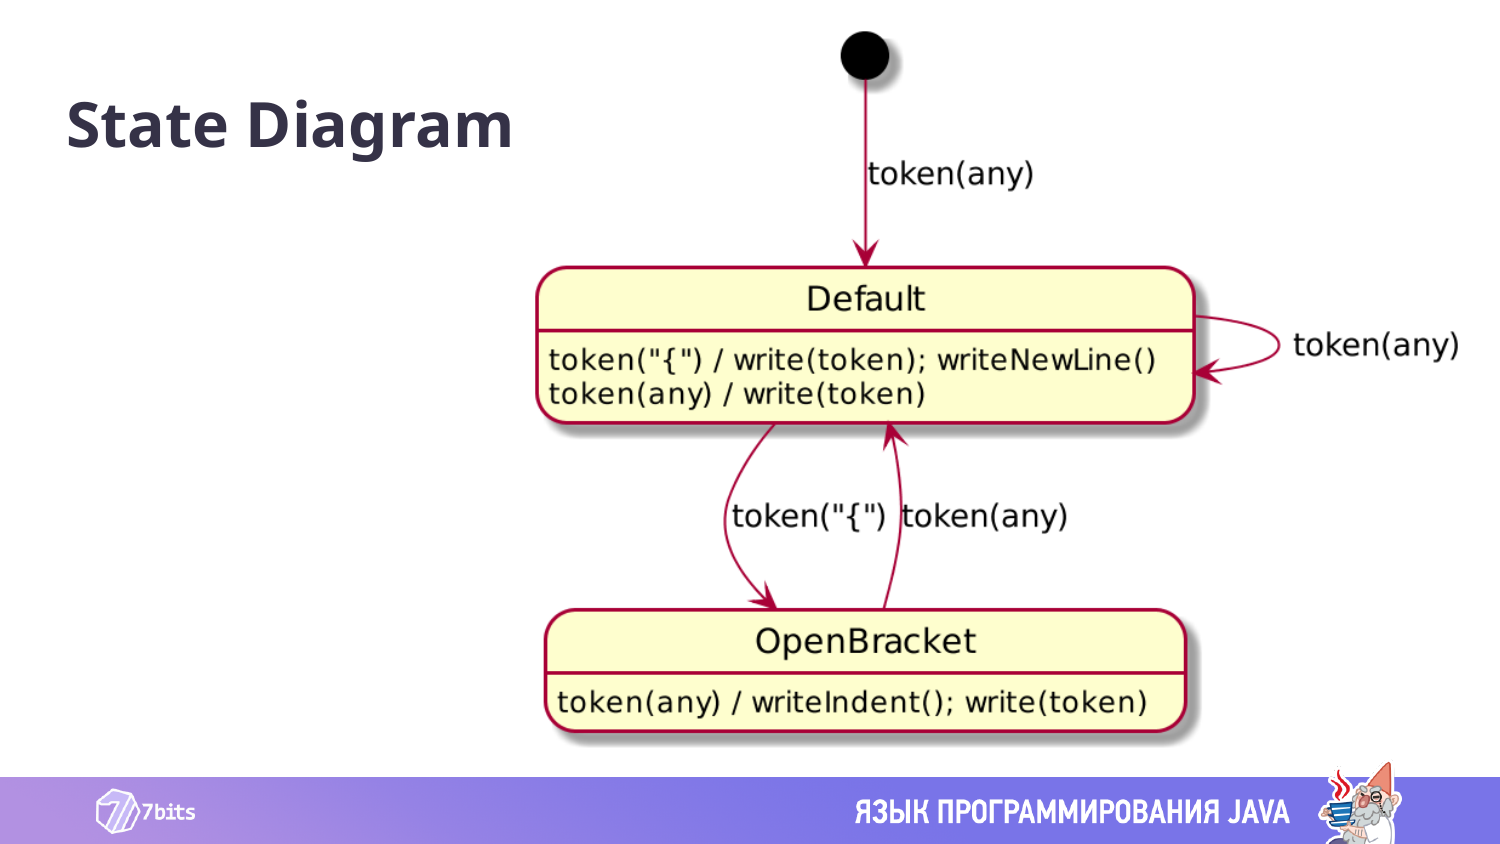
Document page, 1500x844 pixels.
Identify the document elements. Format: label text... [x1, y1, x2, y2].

title State Diagram [51, 69, 1449, 164]
picture [0, 12, 1500, 844]
